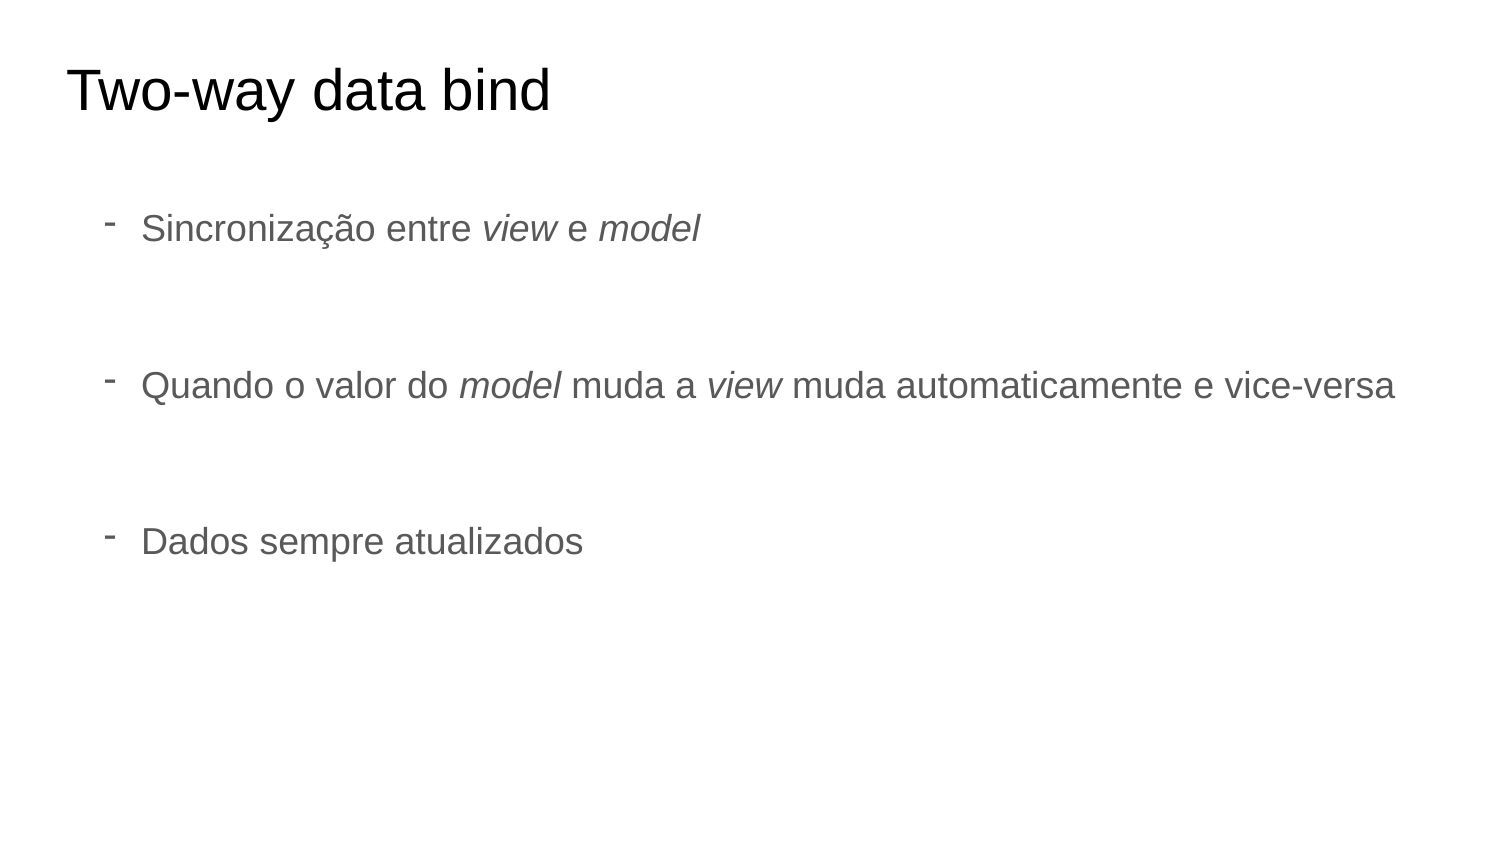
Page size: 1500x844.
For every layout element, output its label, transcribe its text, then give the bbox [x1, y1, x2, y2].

title Two-way data bind [51, 37, 1449, 132]
list Sincronização entre view e model Quando o valor do model muda a view muda automaticamente e vice-versa Dados sempre atualizados [51, 189, 1449, 750]
